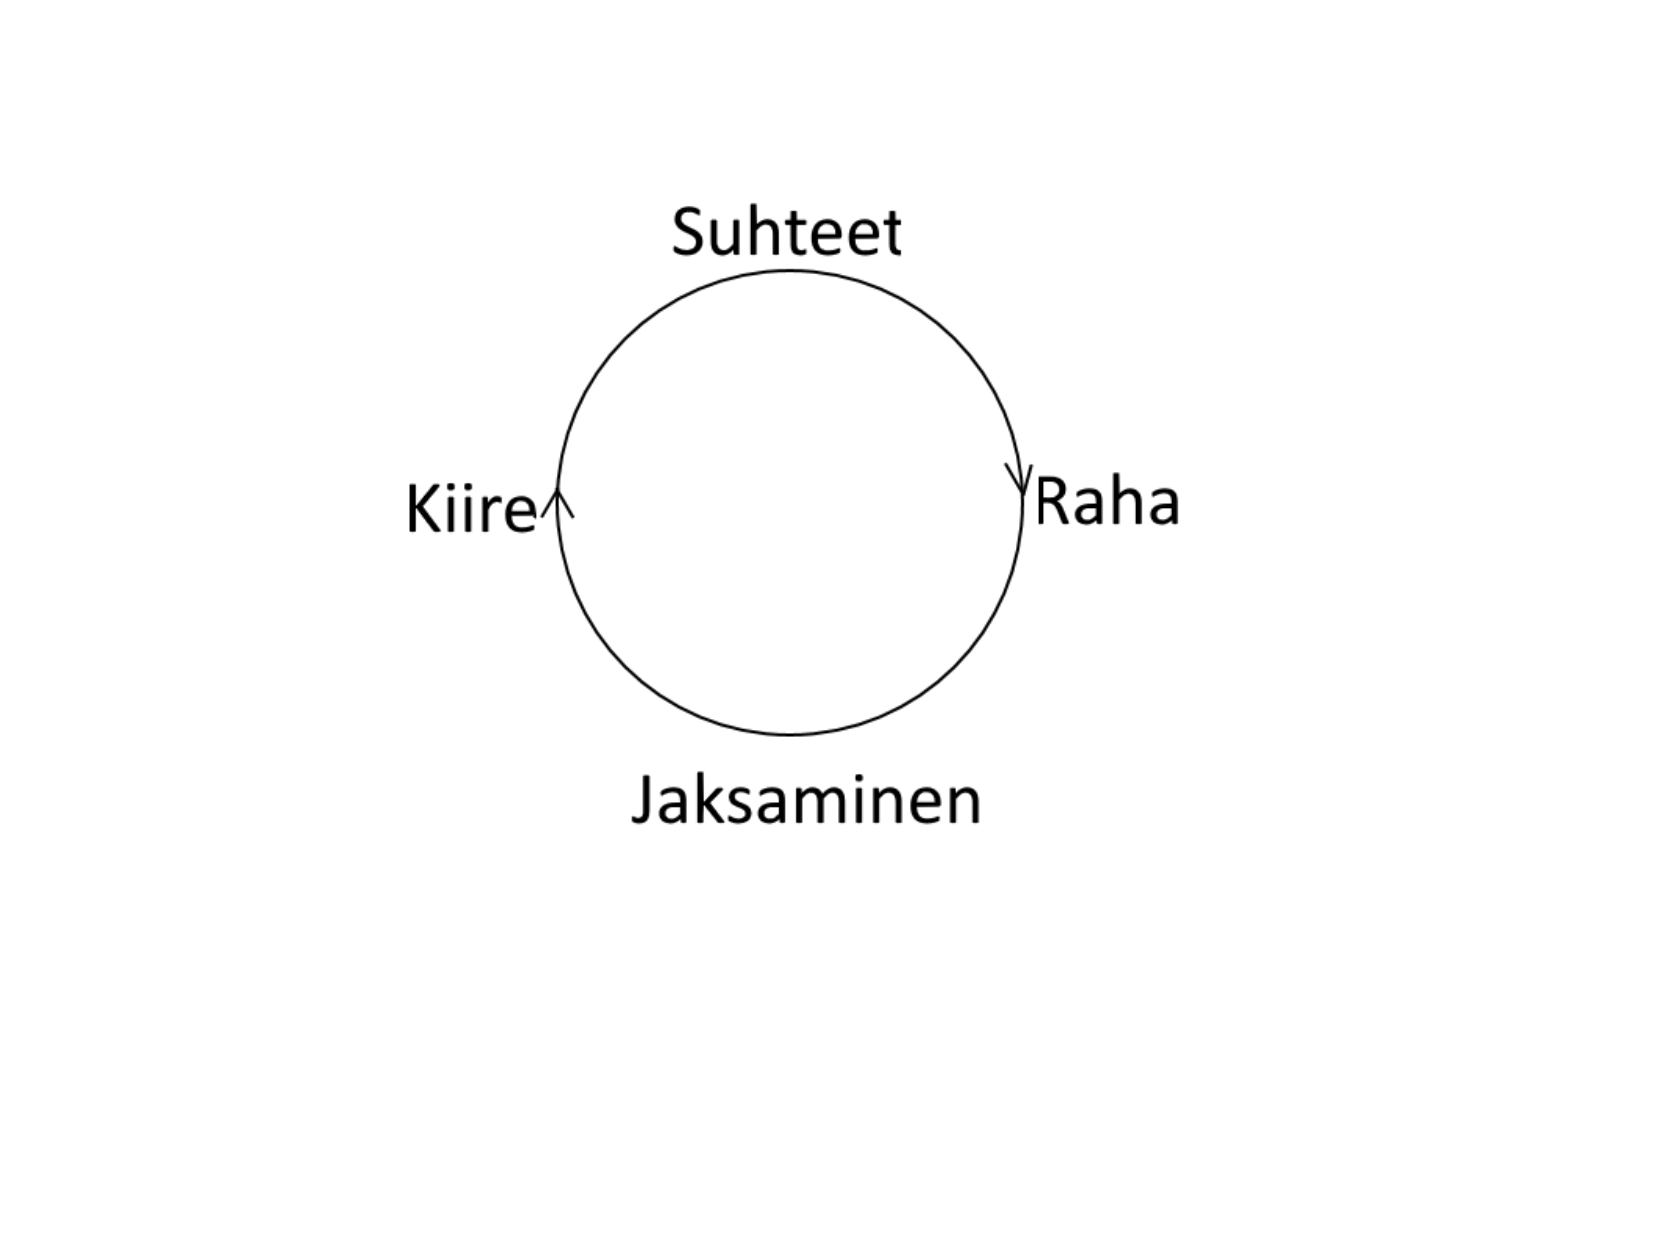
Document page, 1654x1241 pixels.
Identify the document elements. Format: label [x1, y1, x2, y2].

picture [402, 194, 1654, 1134]
